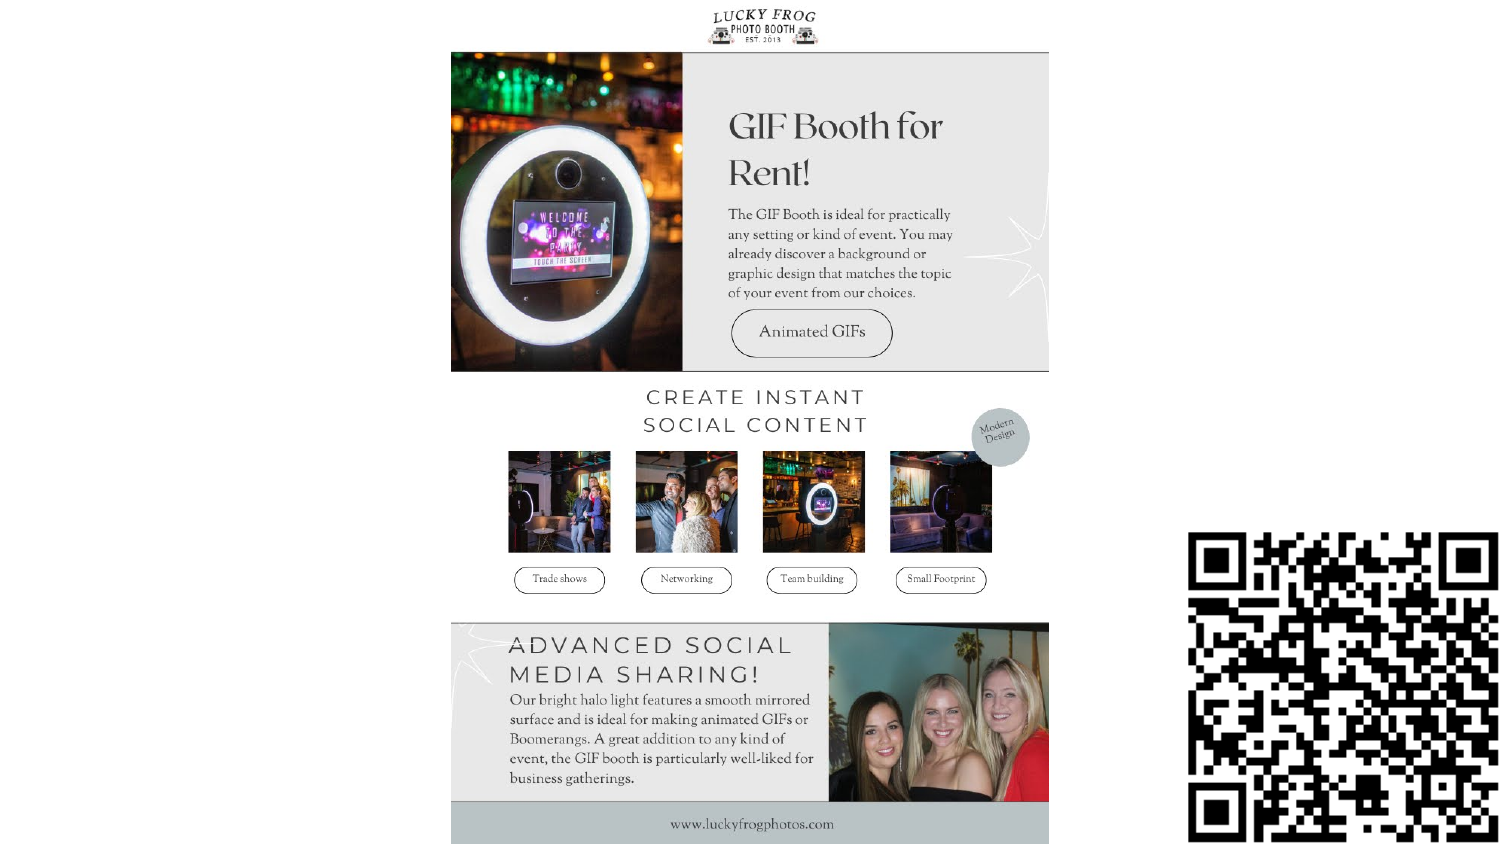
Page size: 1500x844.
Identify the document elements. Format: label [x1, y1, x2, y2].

picture [1187, 531, 1500, 844]
picture [451, 0, 1049, 844]
